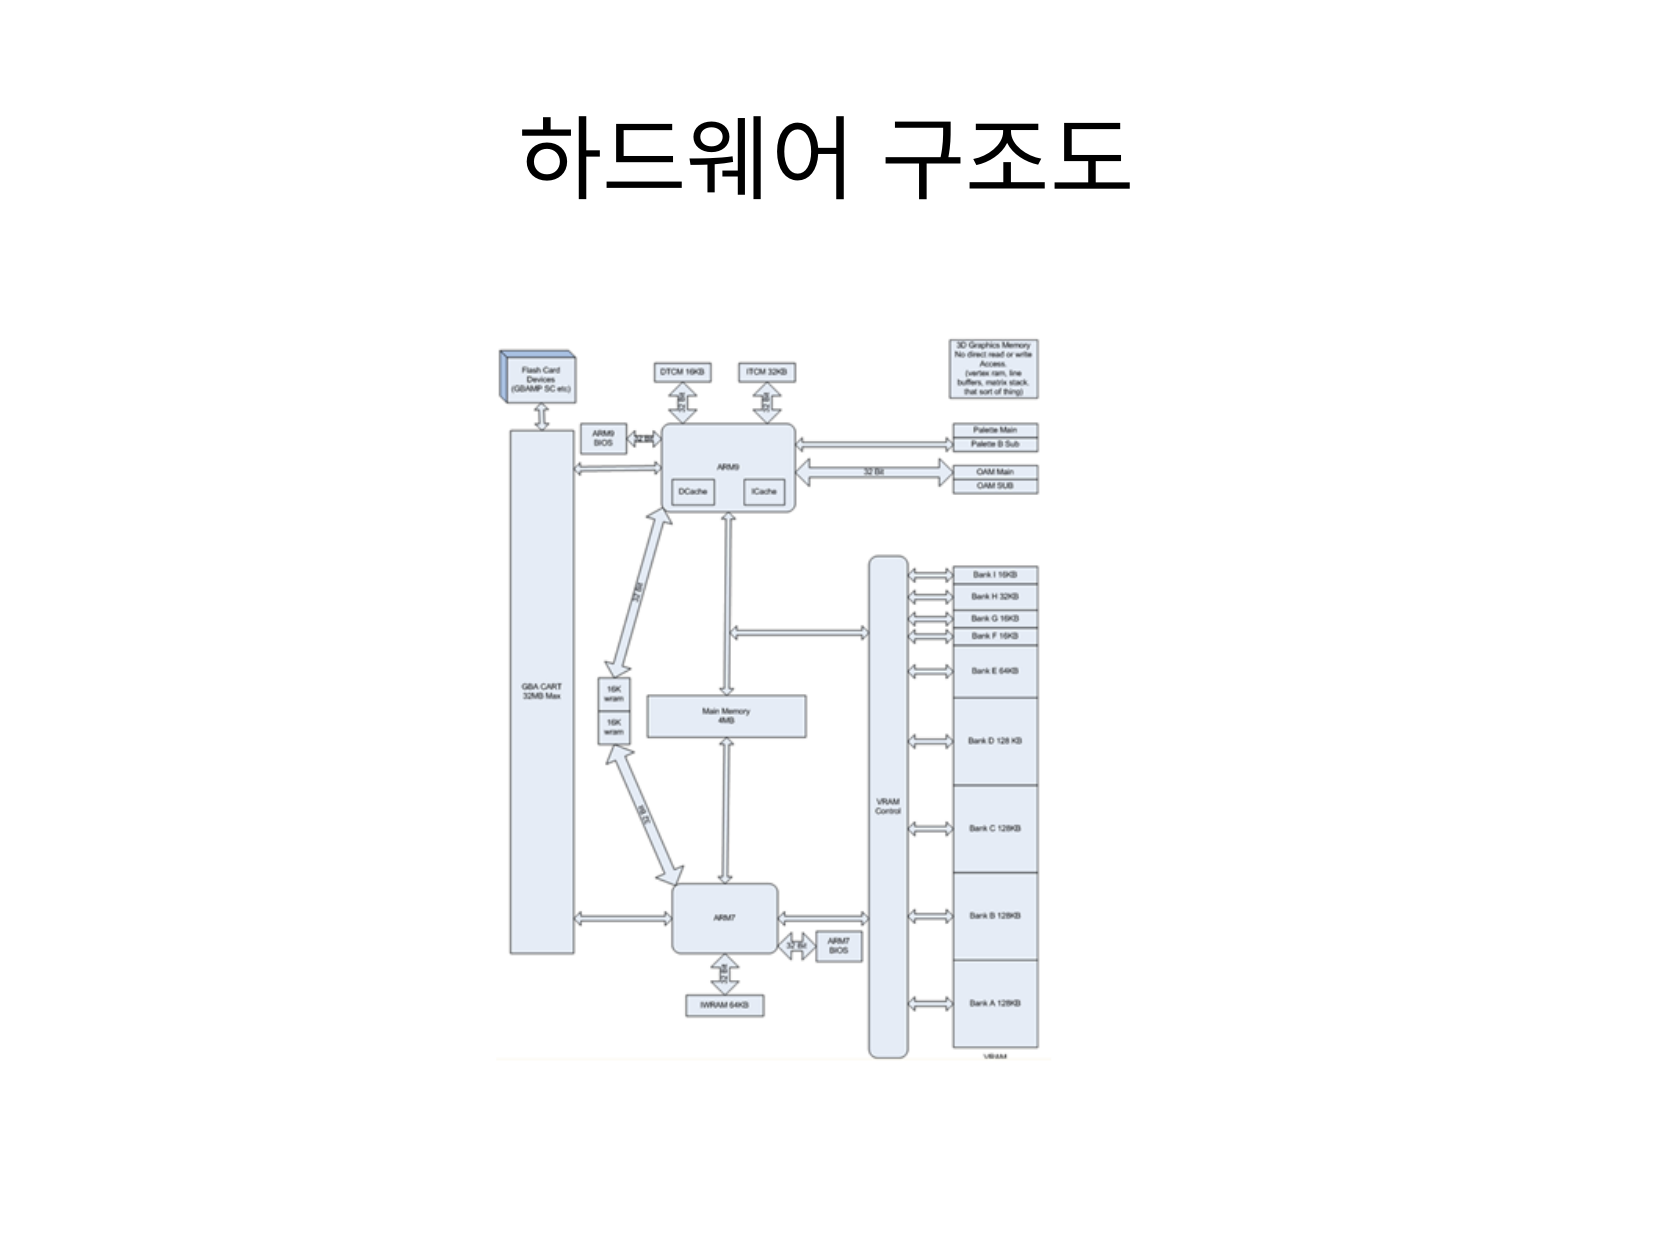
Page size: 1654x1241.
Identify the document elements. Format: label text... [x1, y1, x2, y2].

title 하드웨어 구조도 [82, 49, 1571, 257]
picture [496, 330, 1052, 1063]
